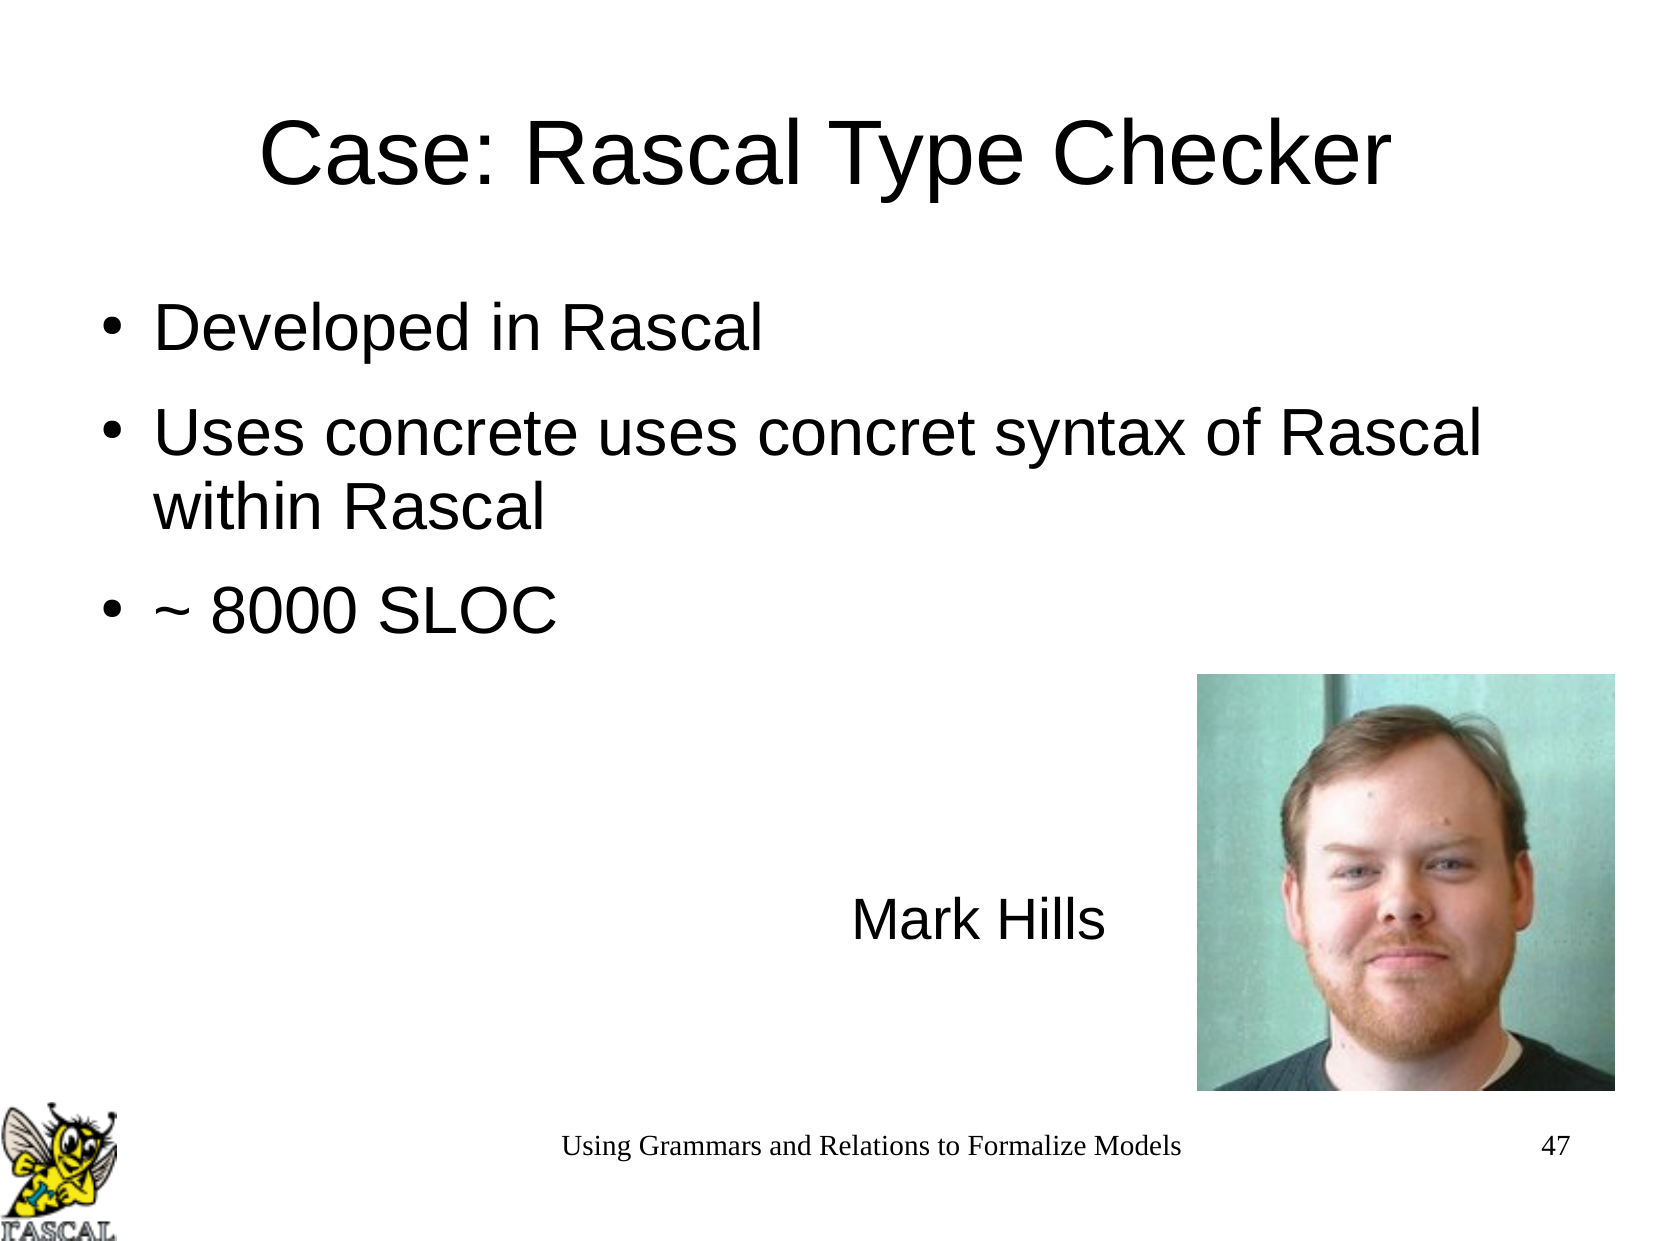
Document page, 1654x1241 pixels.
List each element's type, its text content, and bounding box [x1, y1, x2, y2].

picture [1197, 674, 1615, 1091]
list Developed in Rascal Uses concrete uses concret syntax of Rascal within Rascal ~ 8000 SLOC [82, 290, 1571, 1109]
title Case: Rascal Type Checker [82, 56, 1571, 250]
picture [0, 1102, 117, 1241]
text_box Mark Hills [836, 879, 1123, 960]
